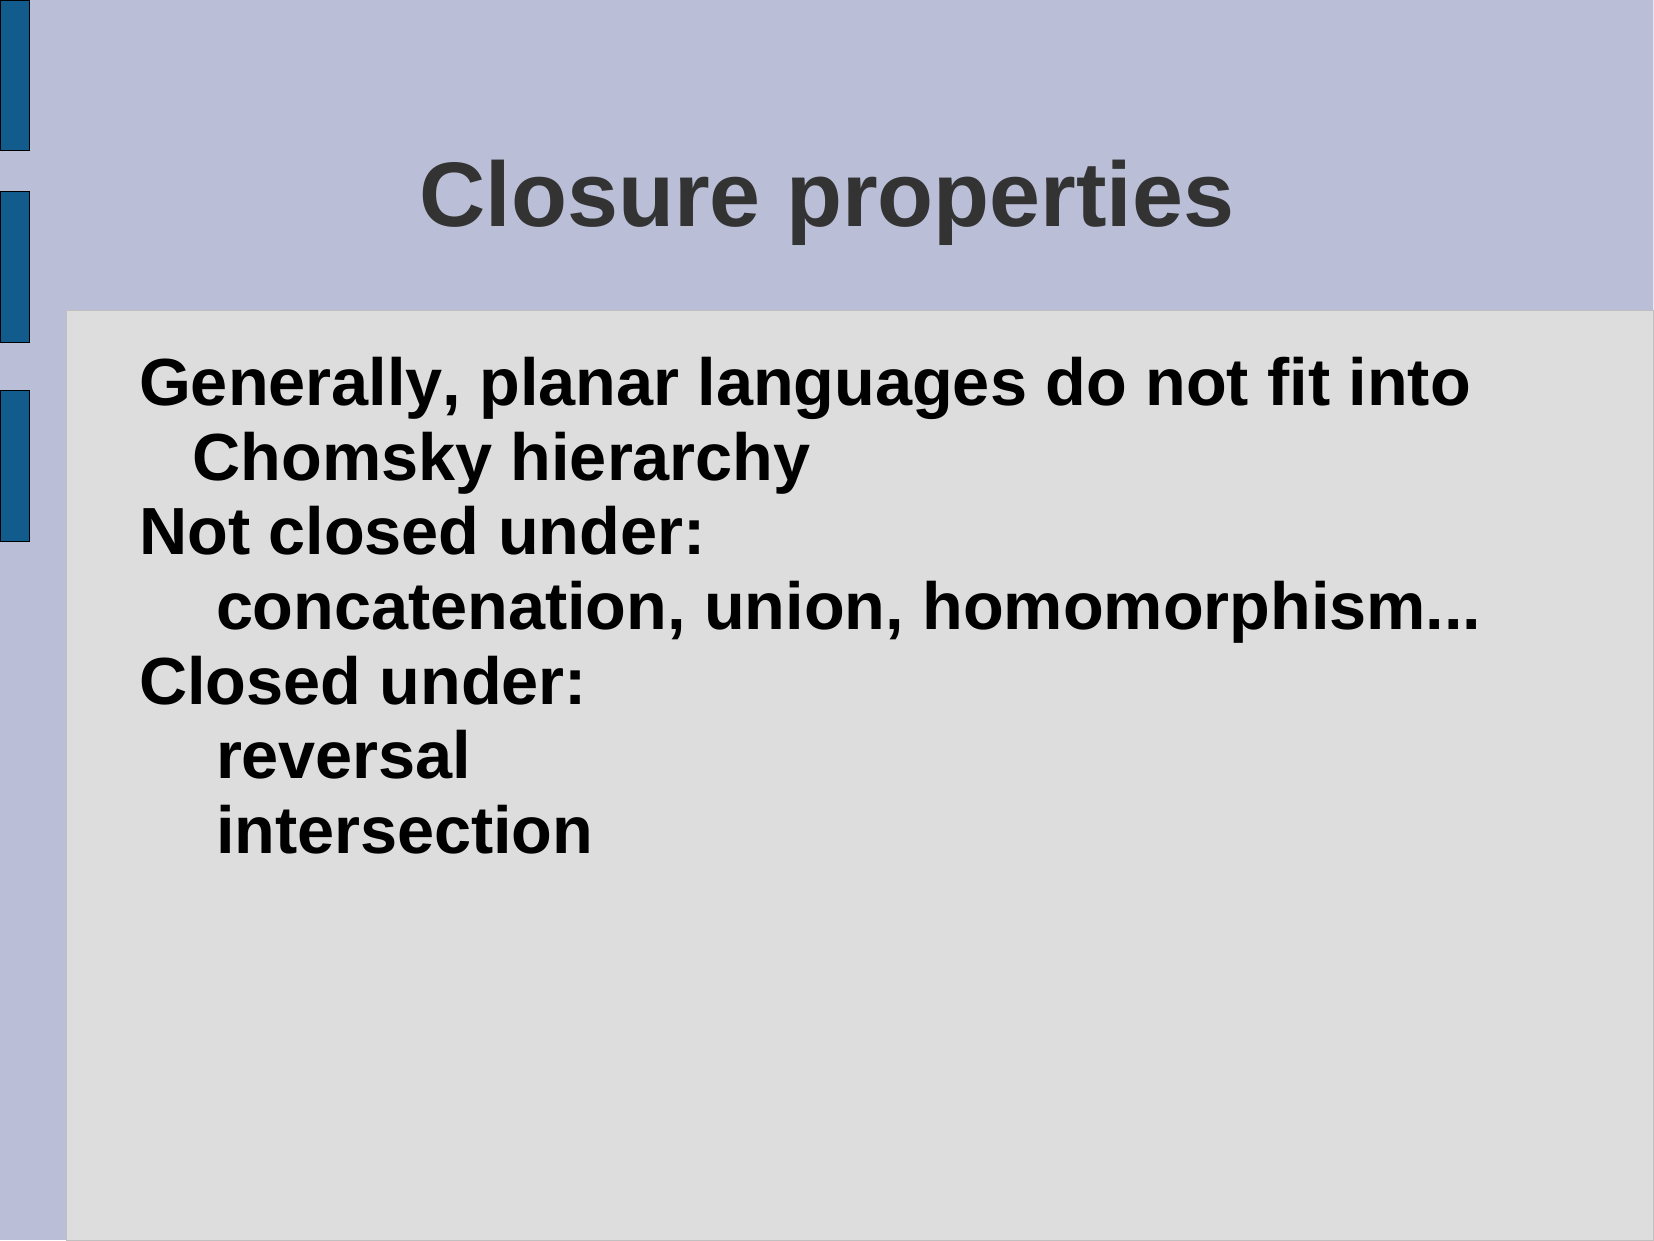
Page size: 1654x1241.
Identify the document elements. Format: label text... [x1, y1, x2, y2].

list Generally, planar languages do not fit into Chomsky hierarchy Not closed under: concatenation, union, homomorphism... Closed under: reversal intersection [121, 344, 1534, 1127]
title Closure properties [121, 91, 1534, 299]
